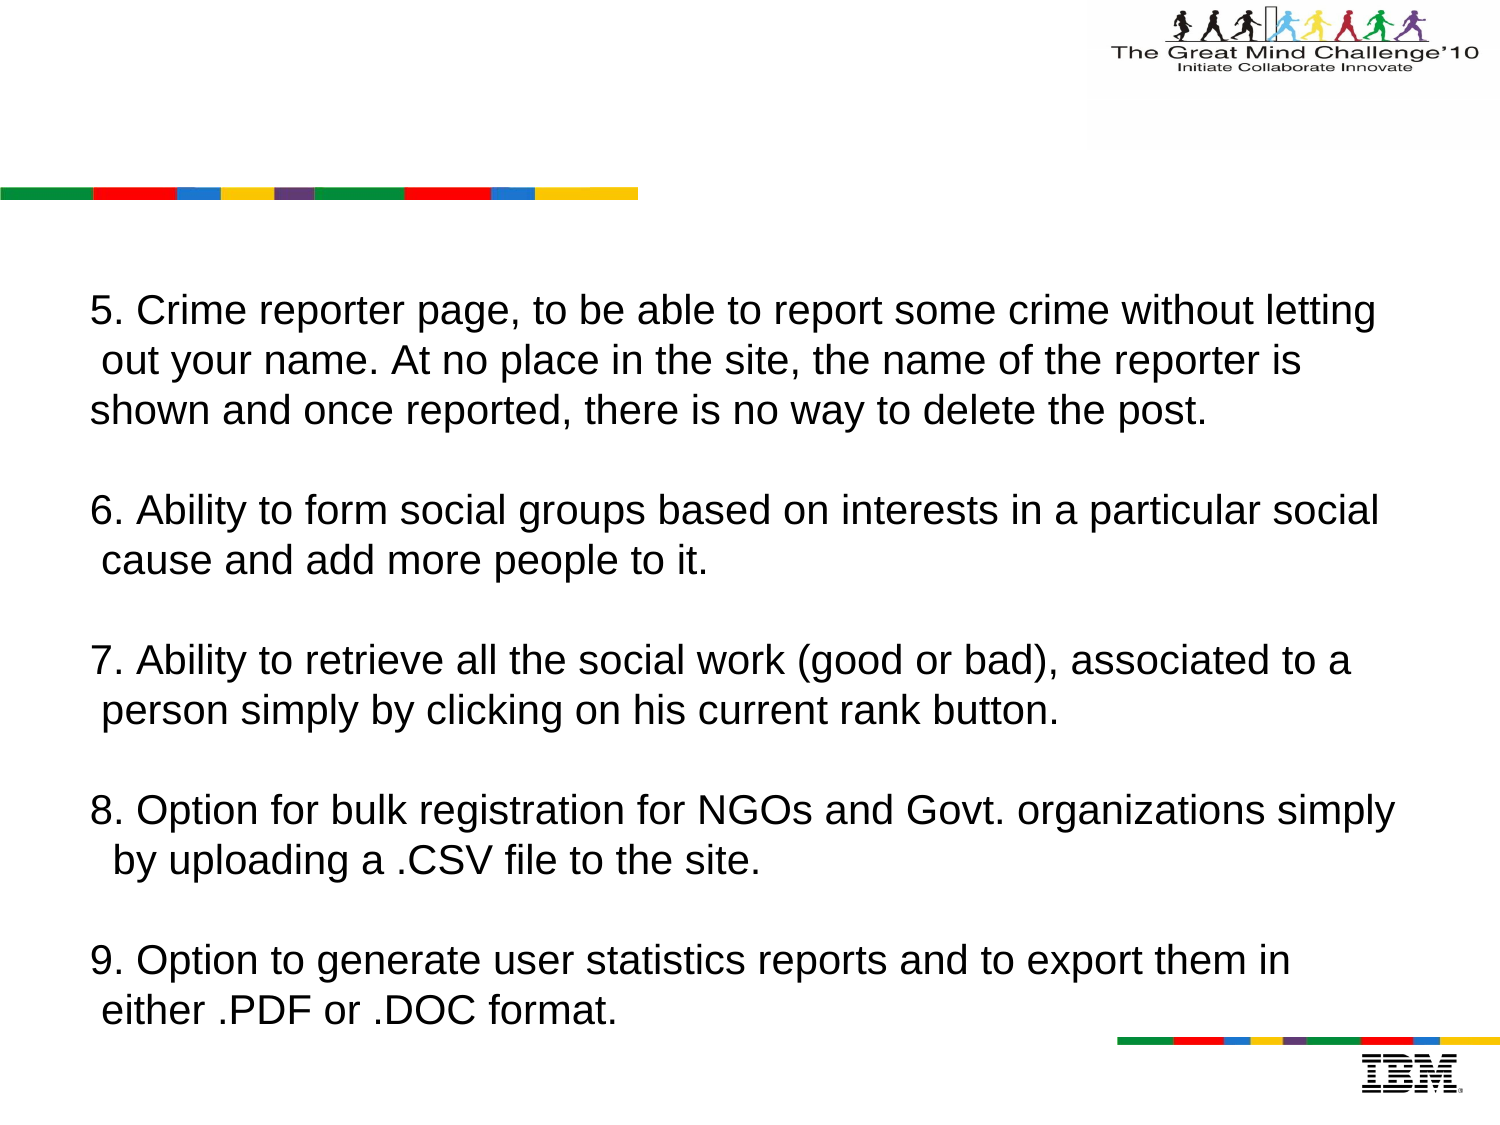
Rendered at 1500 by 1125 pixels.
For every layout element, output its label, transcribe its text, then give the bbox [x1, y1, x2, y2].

picture [0, 187, 638, 200]
picture [1362, 1054, 1463, 1093]
picture [1117, 1037, 1500, 1045]
text_box 5. Crime reporter page, to be able to report some crime without letting out your name. At no place in the site, the name of the reporter is shown and once reported, there is no way to delete the post. 6. Ability to form social groups based on interests in a particular social cause and add more people to it. 7. Ability to retrieve all the social work (good or bad), associated to a person simply by clicking on his current rank button. 8. Option for bulk registration for NGOs and Govt. organizations simply by uploading a .CSV file to the site. 9. Option to generate user statistics reports and to export them in either .PDF or .DOC format. [74, 224, 1463, 1041]
picture [1087, 0, 1500, 150]
